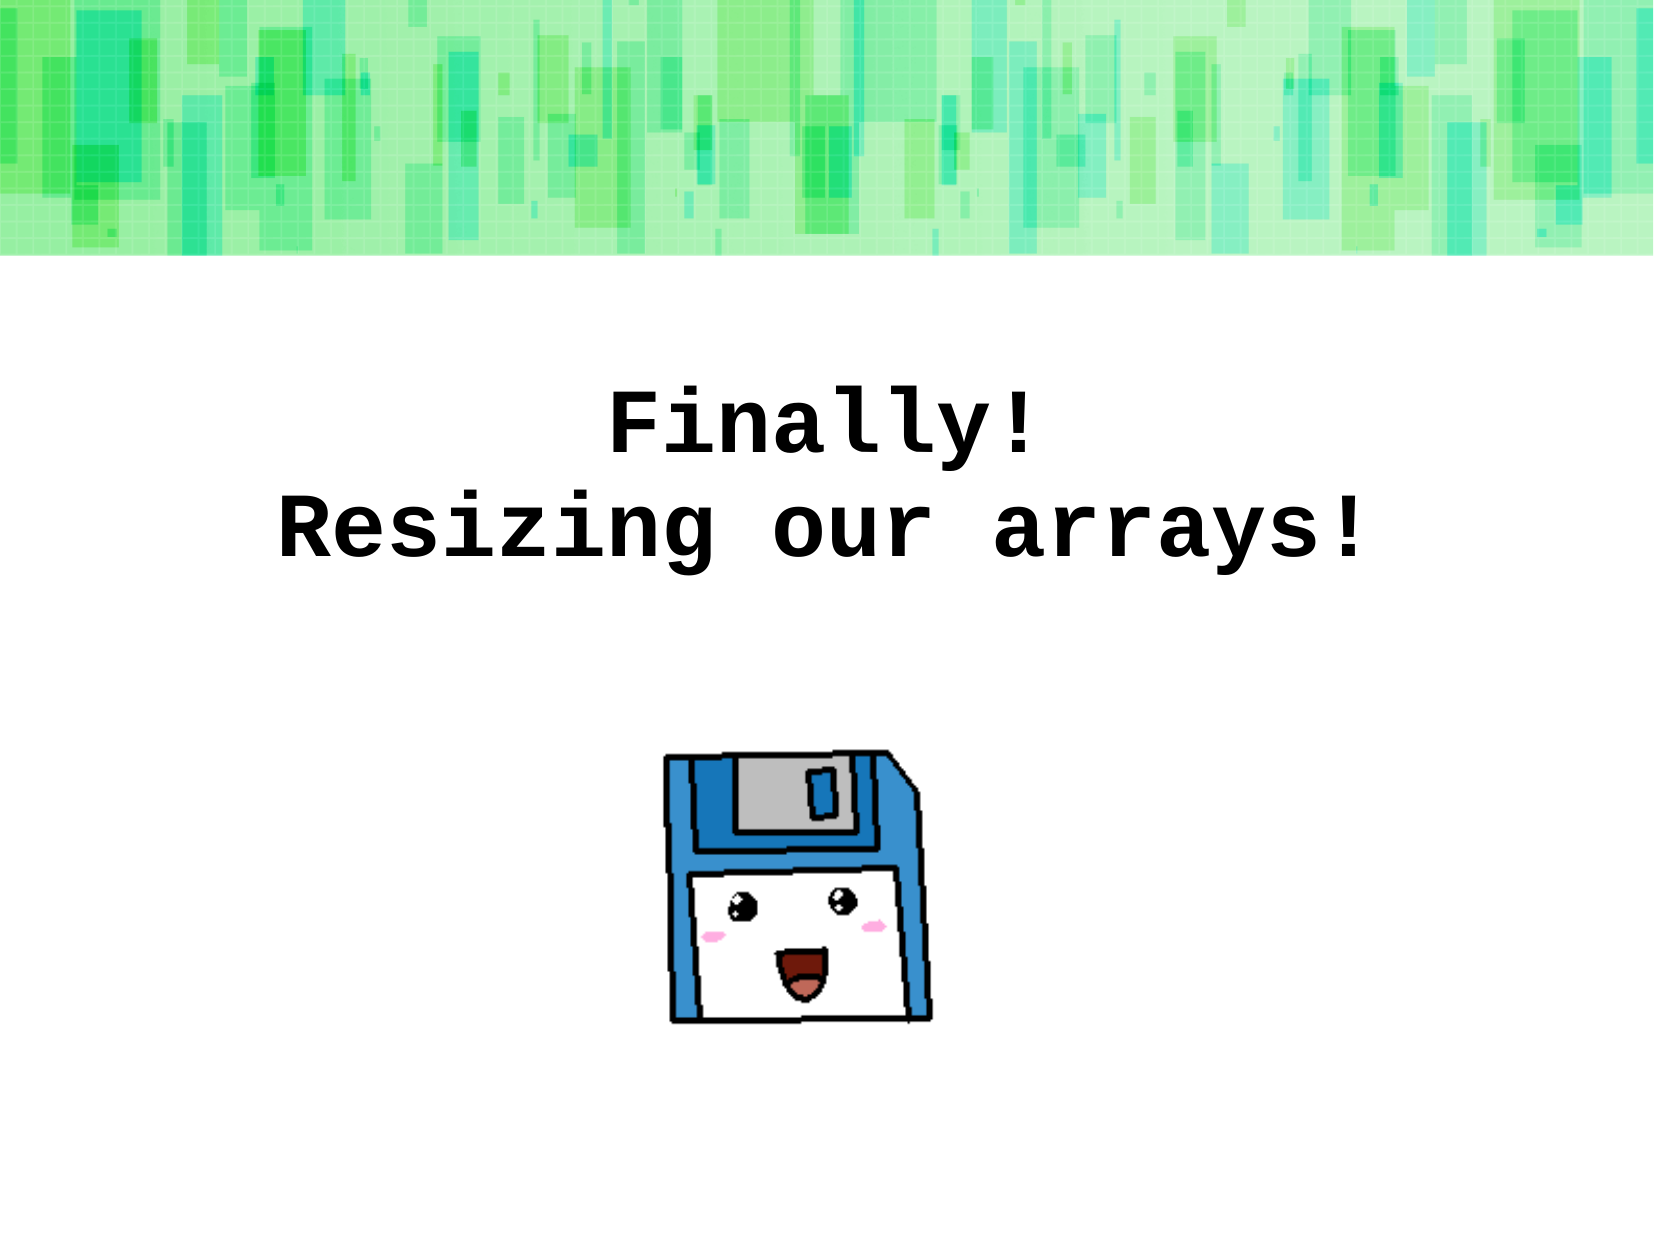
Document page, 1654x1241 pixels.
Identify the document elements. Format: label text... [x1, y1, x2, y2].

picture [0, 0, 1654, 1241]
subtitle Finally! Resizing our arrays! [82, 285, 1571, 676]
